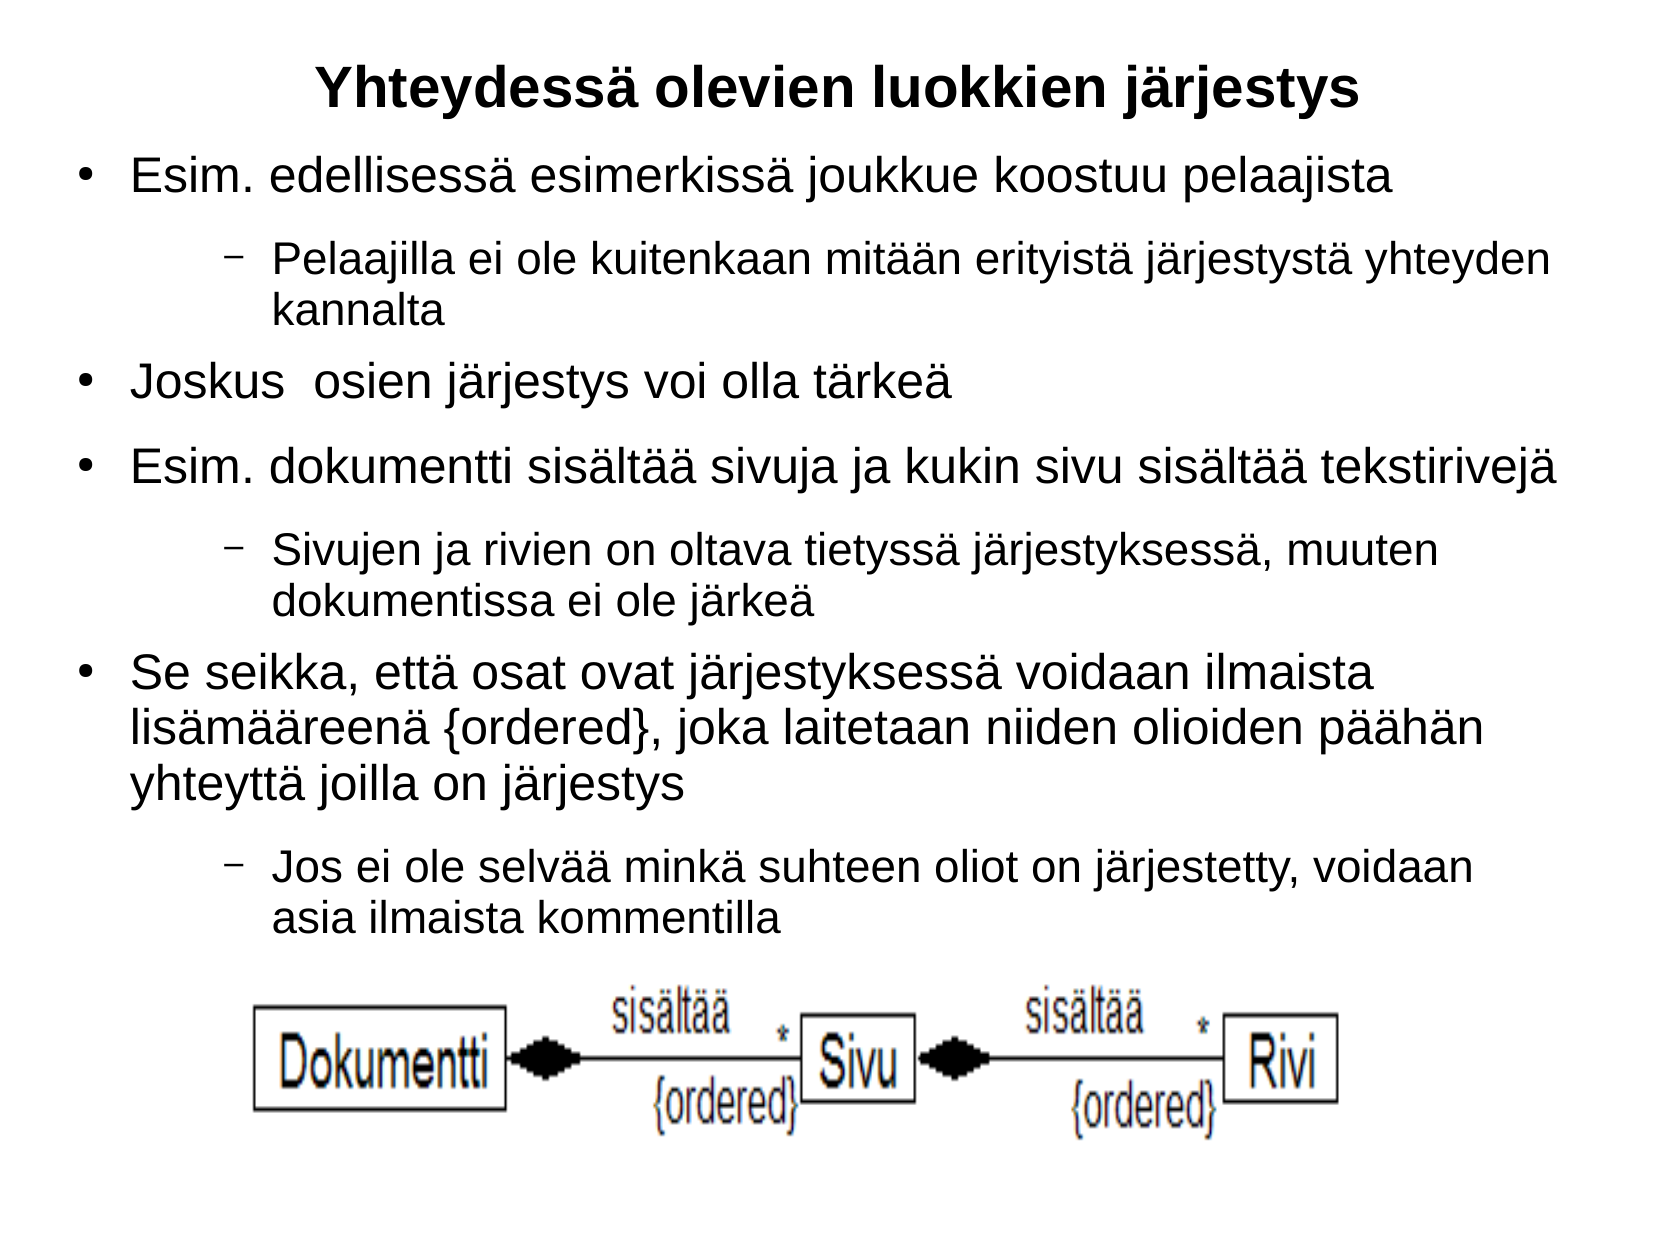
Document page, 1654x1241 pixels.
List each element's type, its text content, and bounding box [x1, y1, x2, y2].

list Esim. edellisessä esimerkissä joukkue koostuu pelaajista Pelaajilla ei ole kuitenkaan mitään erityistä järjestystä yhteyden kannalta Joskus osien järjestys voi olla tärkeä Esim. dokumentti sisältää sivuja ja kukin sivu sisältää tekstirivejä Sivujen ja rivien on oltava tietyssä järjestyksessä, muuten dokumentissa ei ole järkeä Se seikka, että osat ovat järjestyksessä voidaan ilmaista lisämääreenä {ordered}, joka laitetaan niiden olioiden päähän yhteyttä joilla on järjestys Jos ei ole selvää minkä suhteen oliot on järjestetty, voidaan asia ilmaista kommentilla [59, 147, 1565, 944]
picture [236, 944, 1359, 1211]
title Yhteydessä olevien luokkien järjestys [82, 54, 1595, 121]
